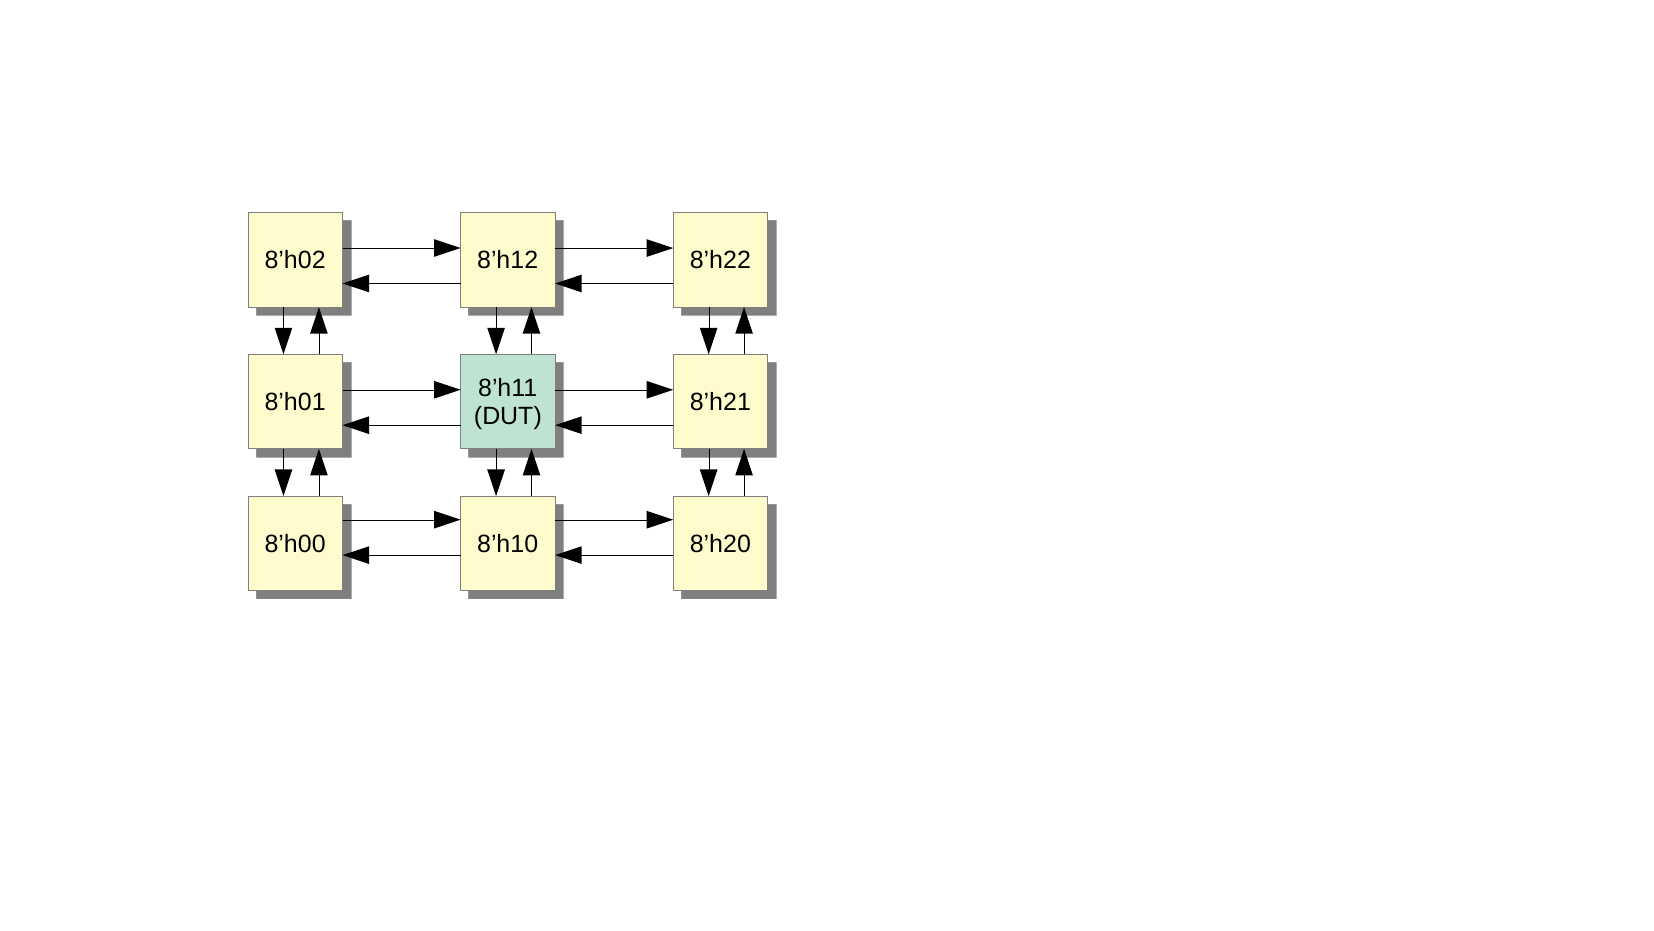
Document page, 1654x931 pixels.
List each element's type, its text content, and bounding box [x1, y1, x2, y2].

text_box 8’h12 [460, 212, 556, 308]
text_box 8’h00 [248, 496, 343, 591]
text_box 8’h20 [673, 496, 768, 591]
text_box 8’h10 [460, 496, 556, 591]
text_box 8’h02 [248, 212, 343, 308]
text_box 8’h01 [248, 354, 343, 449]
text_box 8’h21 [673, 354, 768, 449]
text_box 8’h11 (DUT) [460, 354, 556, 449]
text_box 8’h22 [673, 212, 768, 308]
